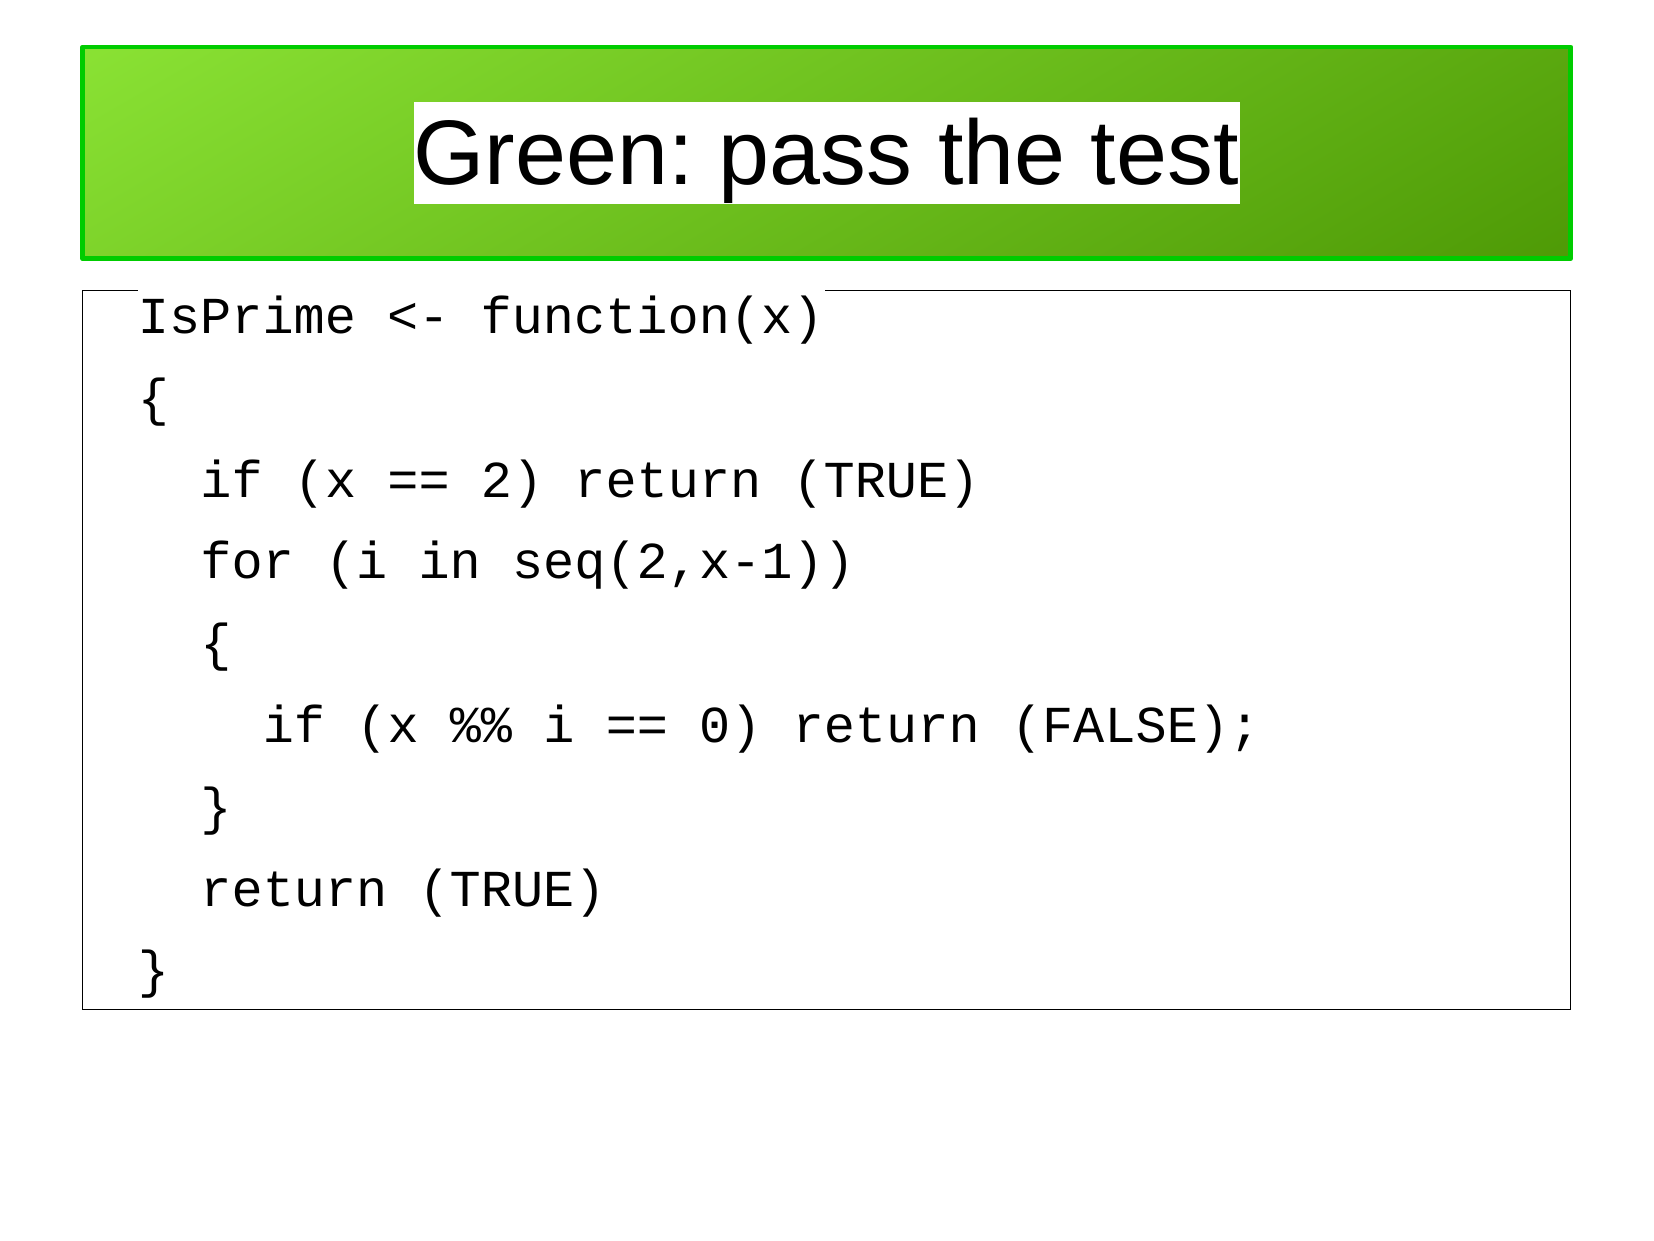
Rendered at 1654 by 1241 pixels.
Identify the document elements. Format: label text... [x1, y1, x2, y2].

list IsPrime <- function(x) { if (x == 2) return (TRUE) for (i in seq(2,x-1)) { if (x %% i == 0) return (FALSE); } return (TRUE) } [82, 290, 1571, 1010]
title Green: pass the test [82, 47, 1571, 259]
